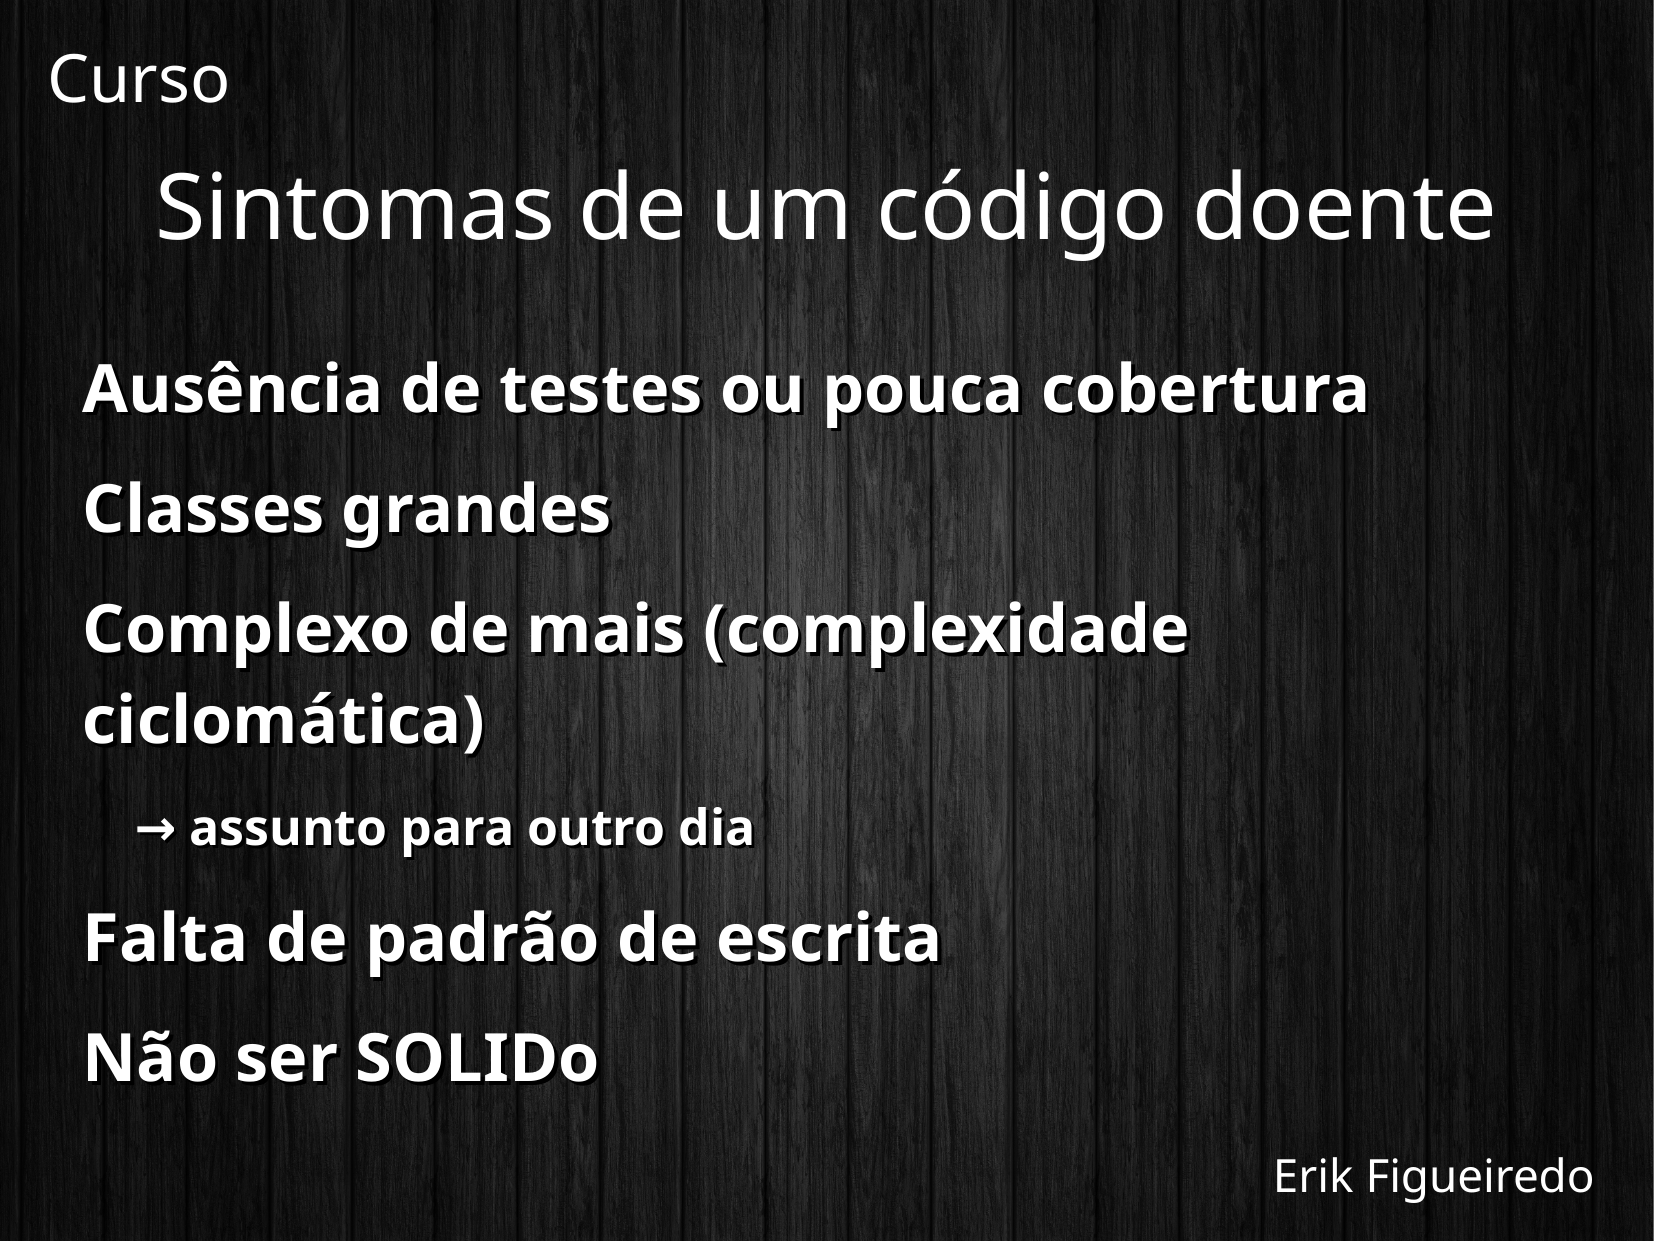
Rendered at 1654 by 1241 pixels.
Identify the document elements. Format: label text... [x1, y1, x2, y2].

text_box Curso [47, 35, 1087, 119]
picture [0, 0, 1654, 1241]
list Ausência de testes ou pouca cobertura Classes grandes Complexo de mais (complexidade ciclomática) → assunto para outro dia Falta de padrão de escrita Não ser SOLIDo [82, 311, 1571, 1131]
title Sintomas de um código doente [82, 129, 1571, 278]
text_box Erik Figueiredo [768, 1133, 1595, 1217]
